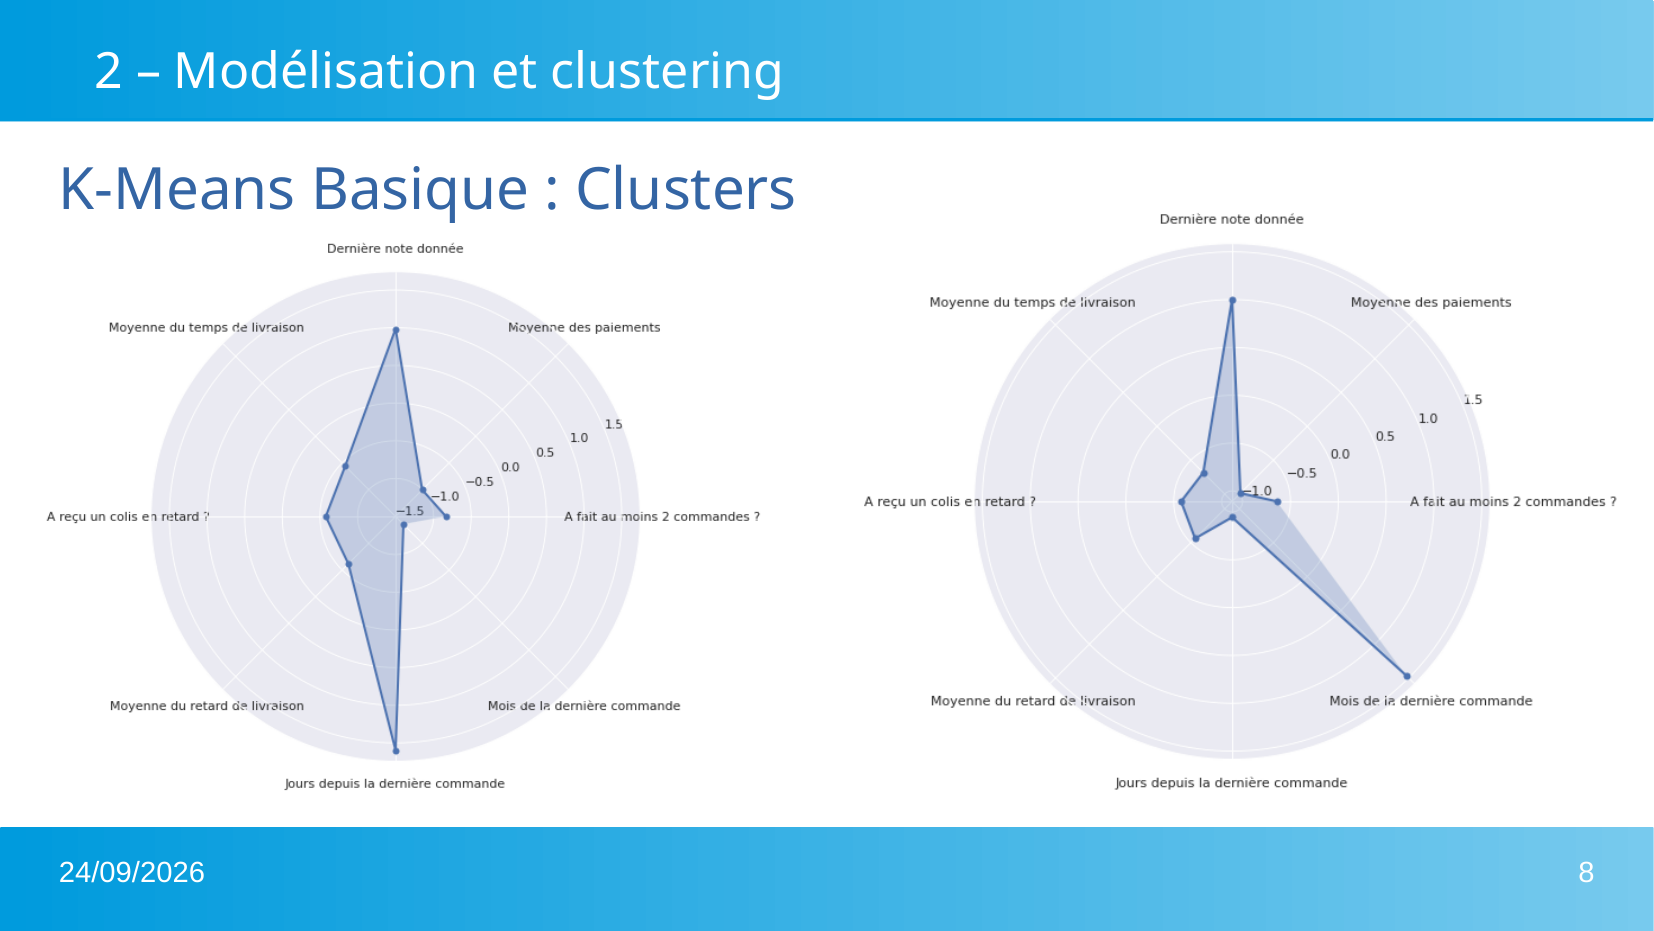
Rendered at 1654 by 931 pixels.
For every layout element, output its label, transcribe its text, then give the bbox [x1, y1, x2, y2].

title 2 – Modélisation et clustering [59, 29, 1595, 108]
picture [39, 236, 768, 798]
title K-Means Basique : Clusters [59, 147, 1565, 798]
picture [856, 206, 1625, 798]
